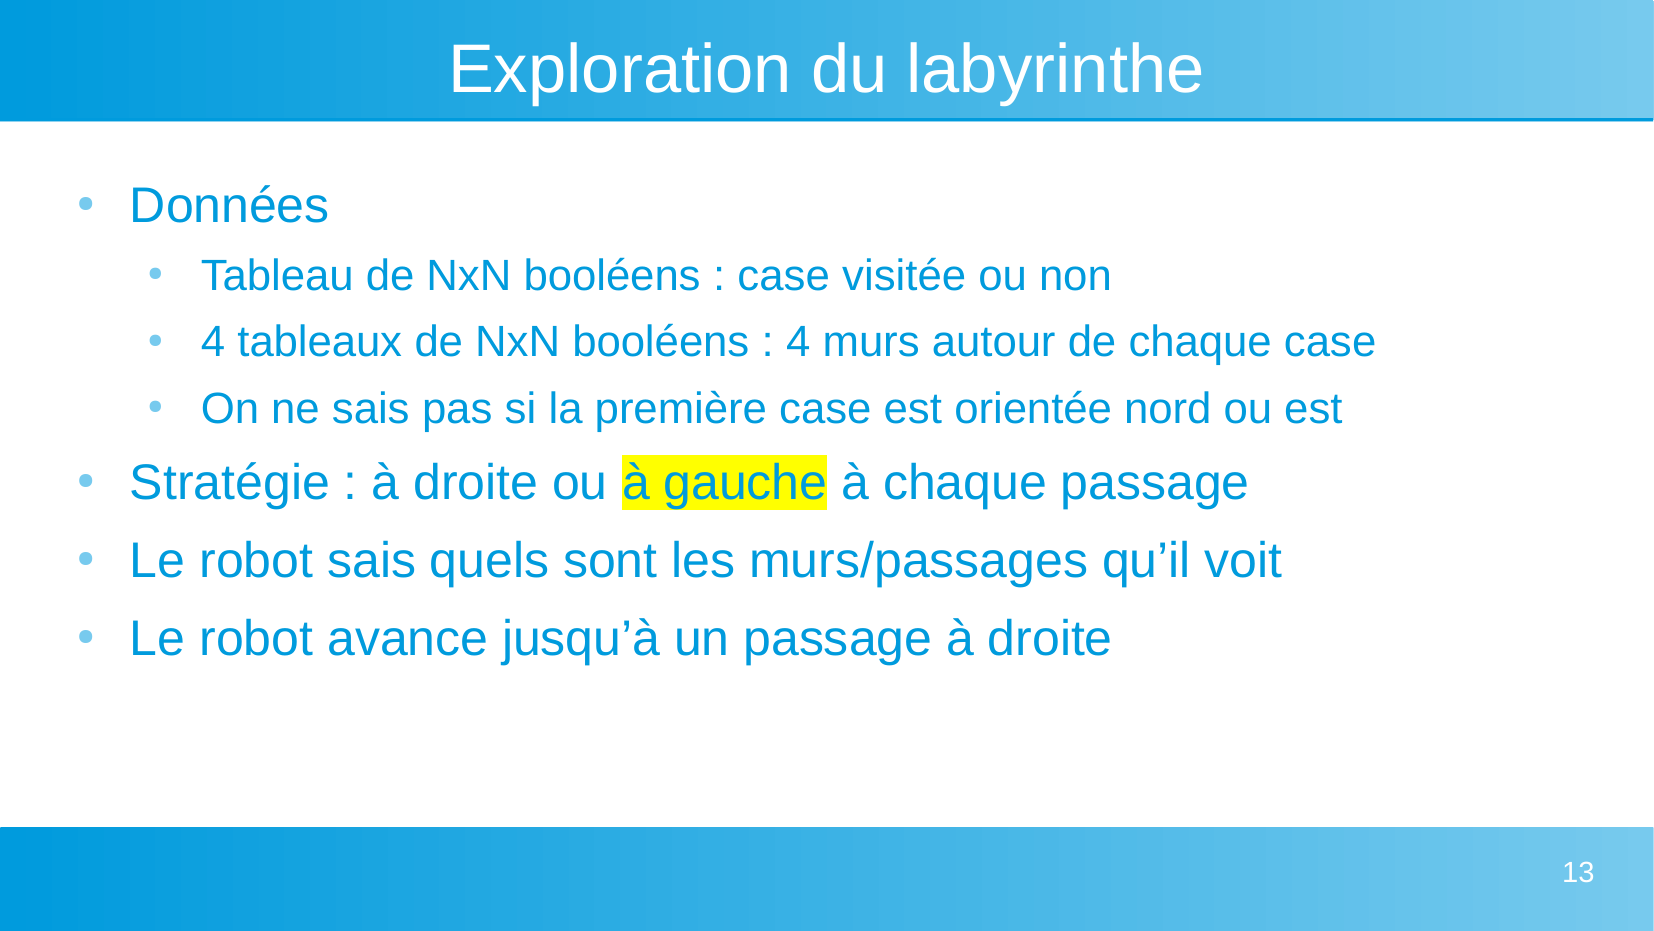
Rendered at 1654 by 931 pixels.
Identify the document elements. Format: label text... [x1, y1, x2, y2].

list Données Tableau de NxN booléens : case visitée ou non 4 tableaux de NxN booléens : 4 murs autour de chaque case On ne sais pas si la première case est orientée nord ou est Stratégie : à droite ou à gauche à chaque passage Le robot sais quels sont les murs/passages qu’il voit Le robot avance jusqu’à un passage à droite [59, 177, 1595, 768]
title Exploration du labyrinthe [59, 29, 1595, 108]
